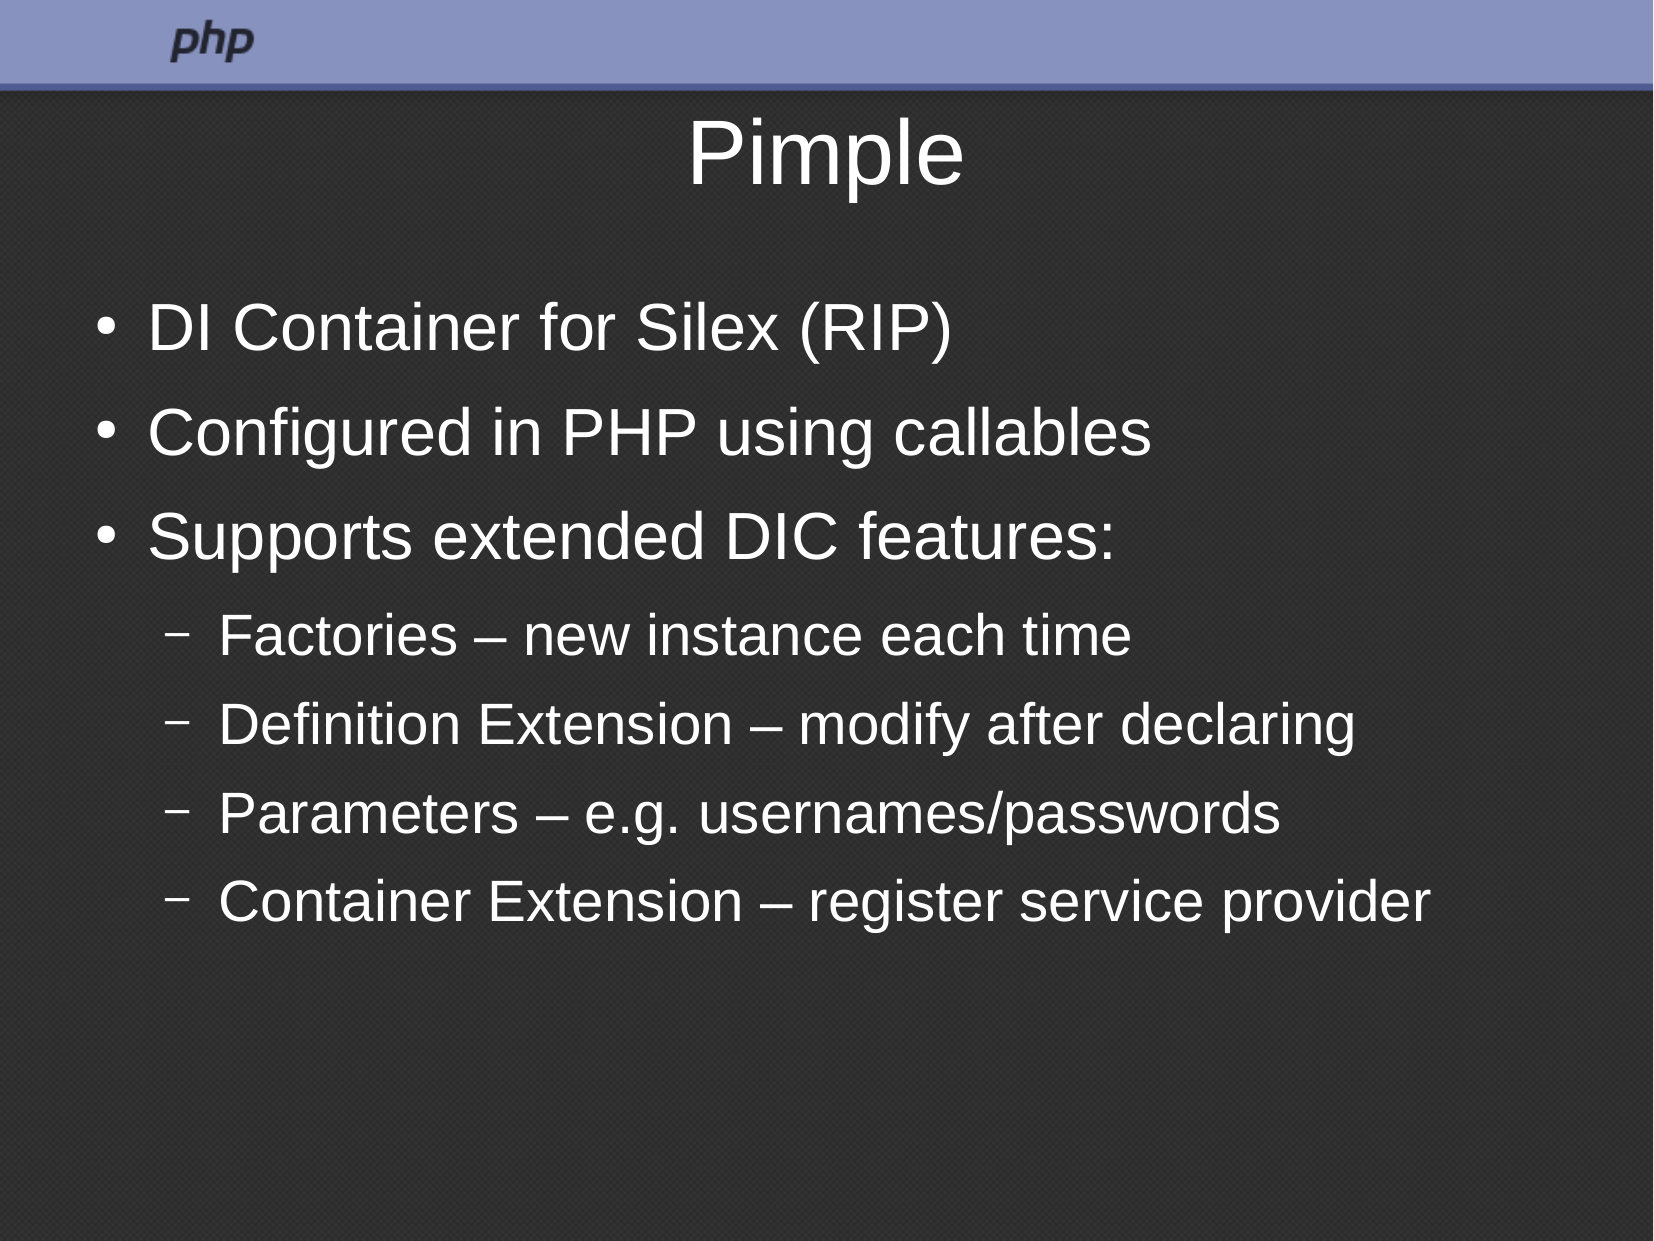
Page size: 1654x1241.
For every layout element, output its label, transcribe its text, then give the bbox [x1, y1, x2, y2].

title Pimple [82, 49, 1571, 257]
picture [0, 0, 1654, 1241]
list DI Container for Silex (RIP) Configured in PHP using callables Supports extended DIC features: Factories – new instance each time Definition Extension – modify after declaring Parameters – e.g. usernames/passwords Container Extension – register service provider [76, 290, 1565, 1010]
